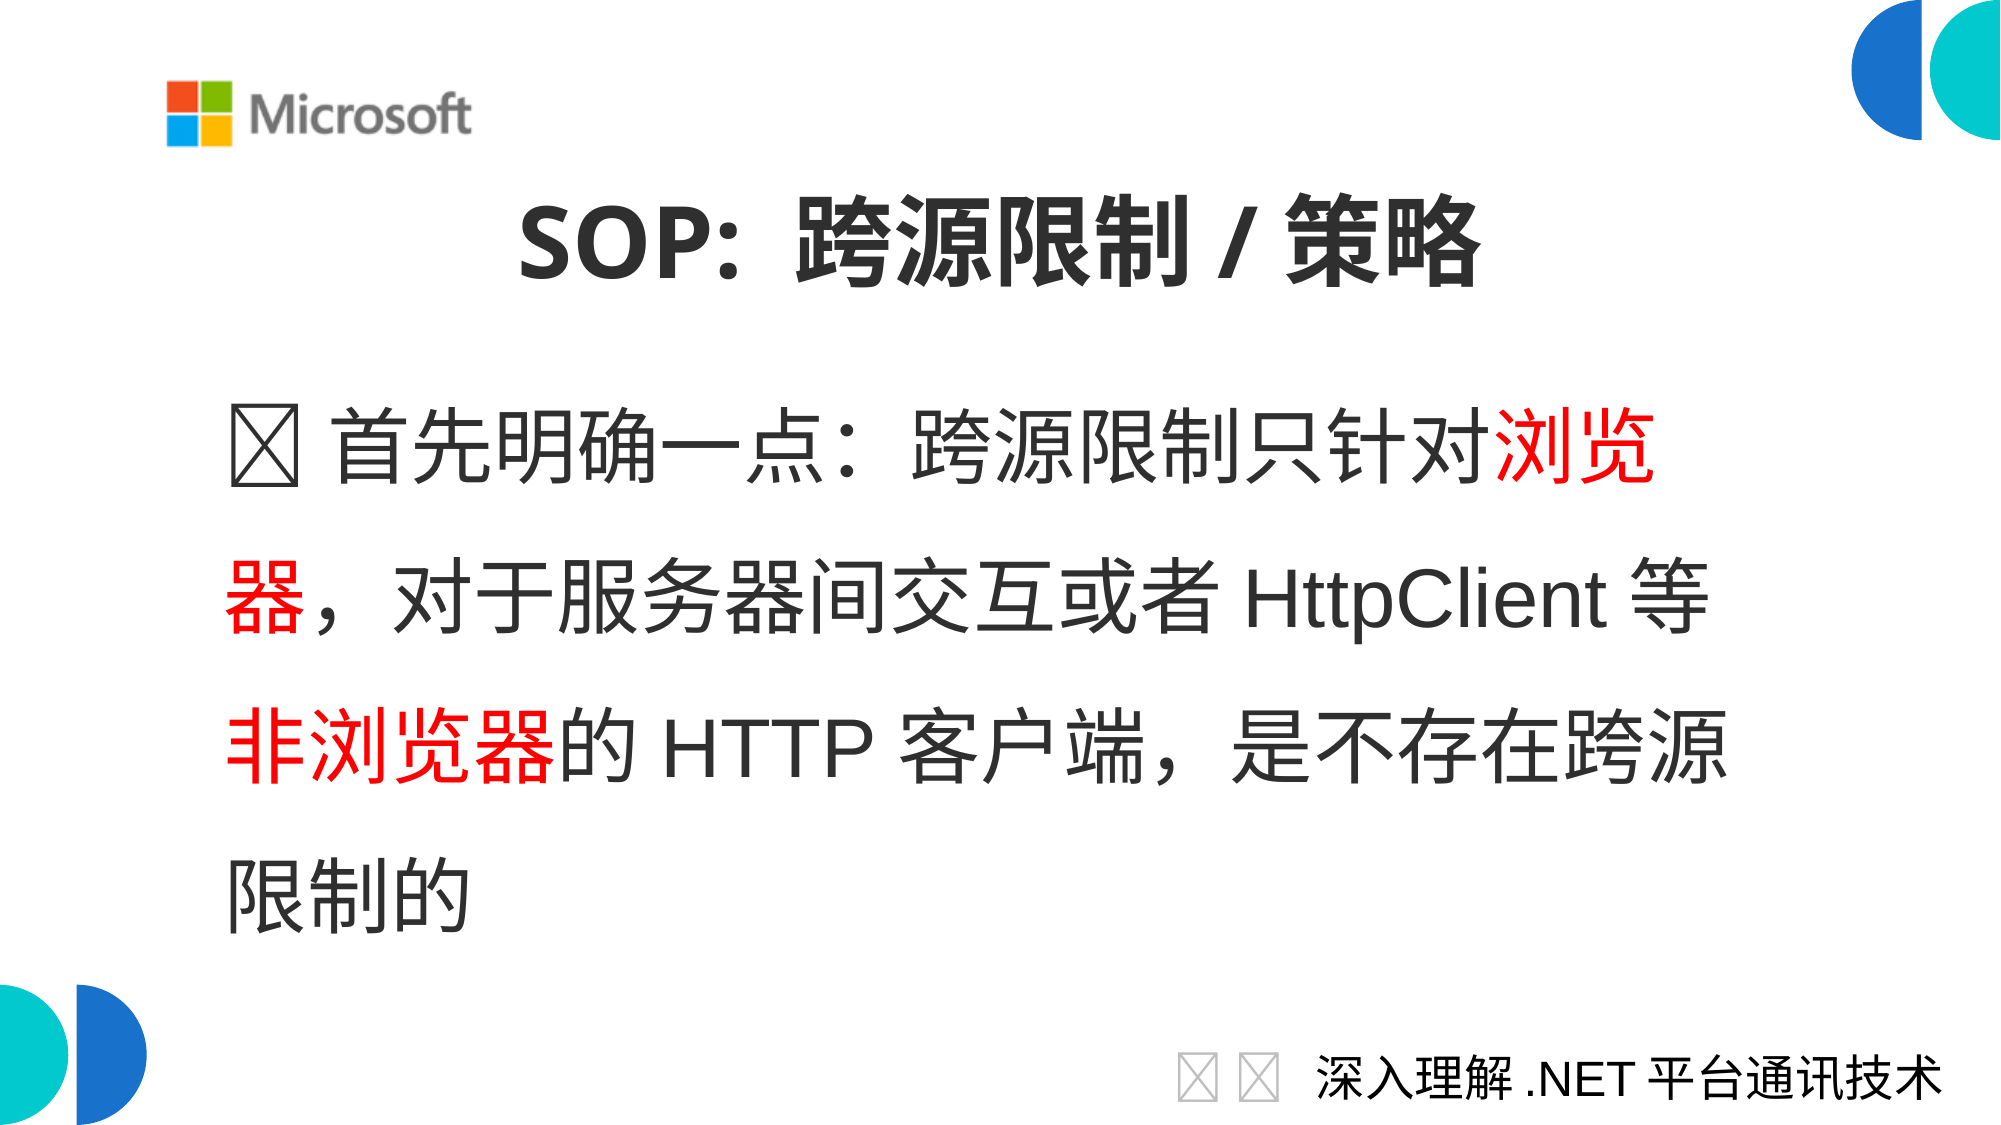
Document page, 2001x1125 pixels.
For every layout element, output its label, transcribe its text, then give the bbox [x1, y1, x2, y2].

title SOP: 跨源限制/策略 [138, 145, 1862, 332]
subtitle 🚀 🚀 深入理解.NET平台通讯技术 [1173, 1046, 1952, 1107]
picture [85, 41, 552, 189]
text_box 🚀首先明确一点：跨源限制只针对浏览器，对于服务器间交互或者HttpClient等非浏览器的HTTP客户端，是不存在跨源限制的 [209, 336, 1796, 550]
